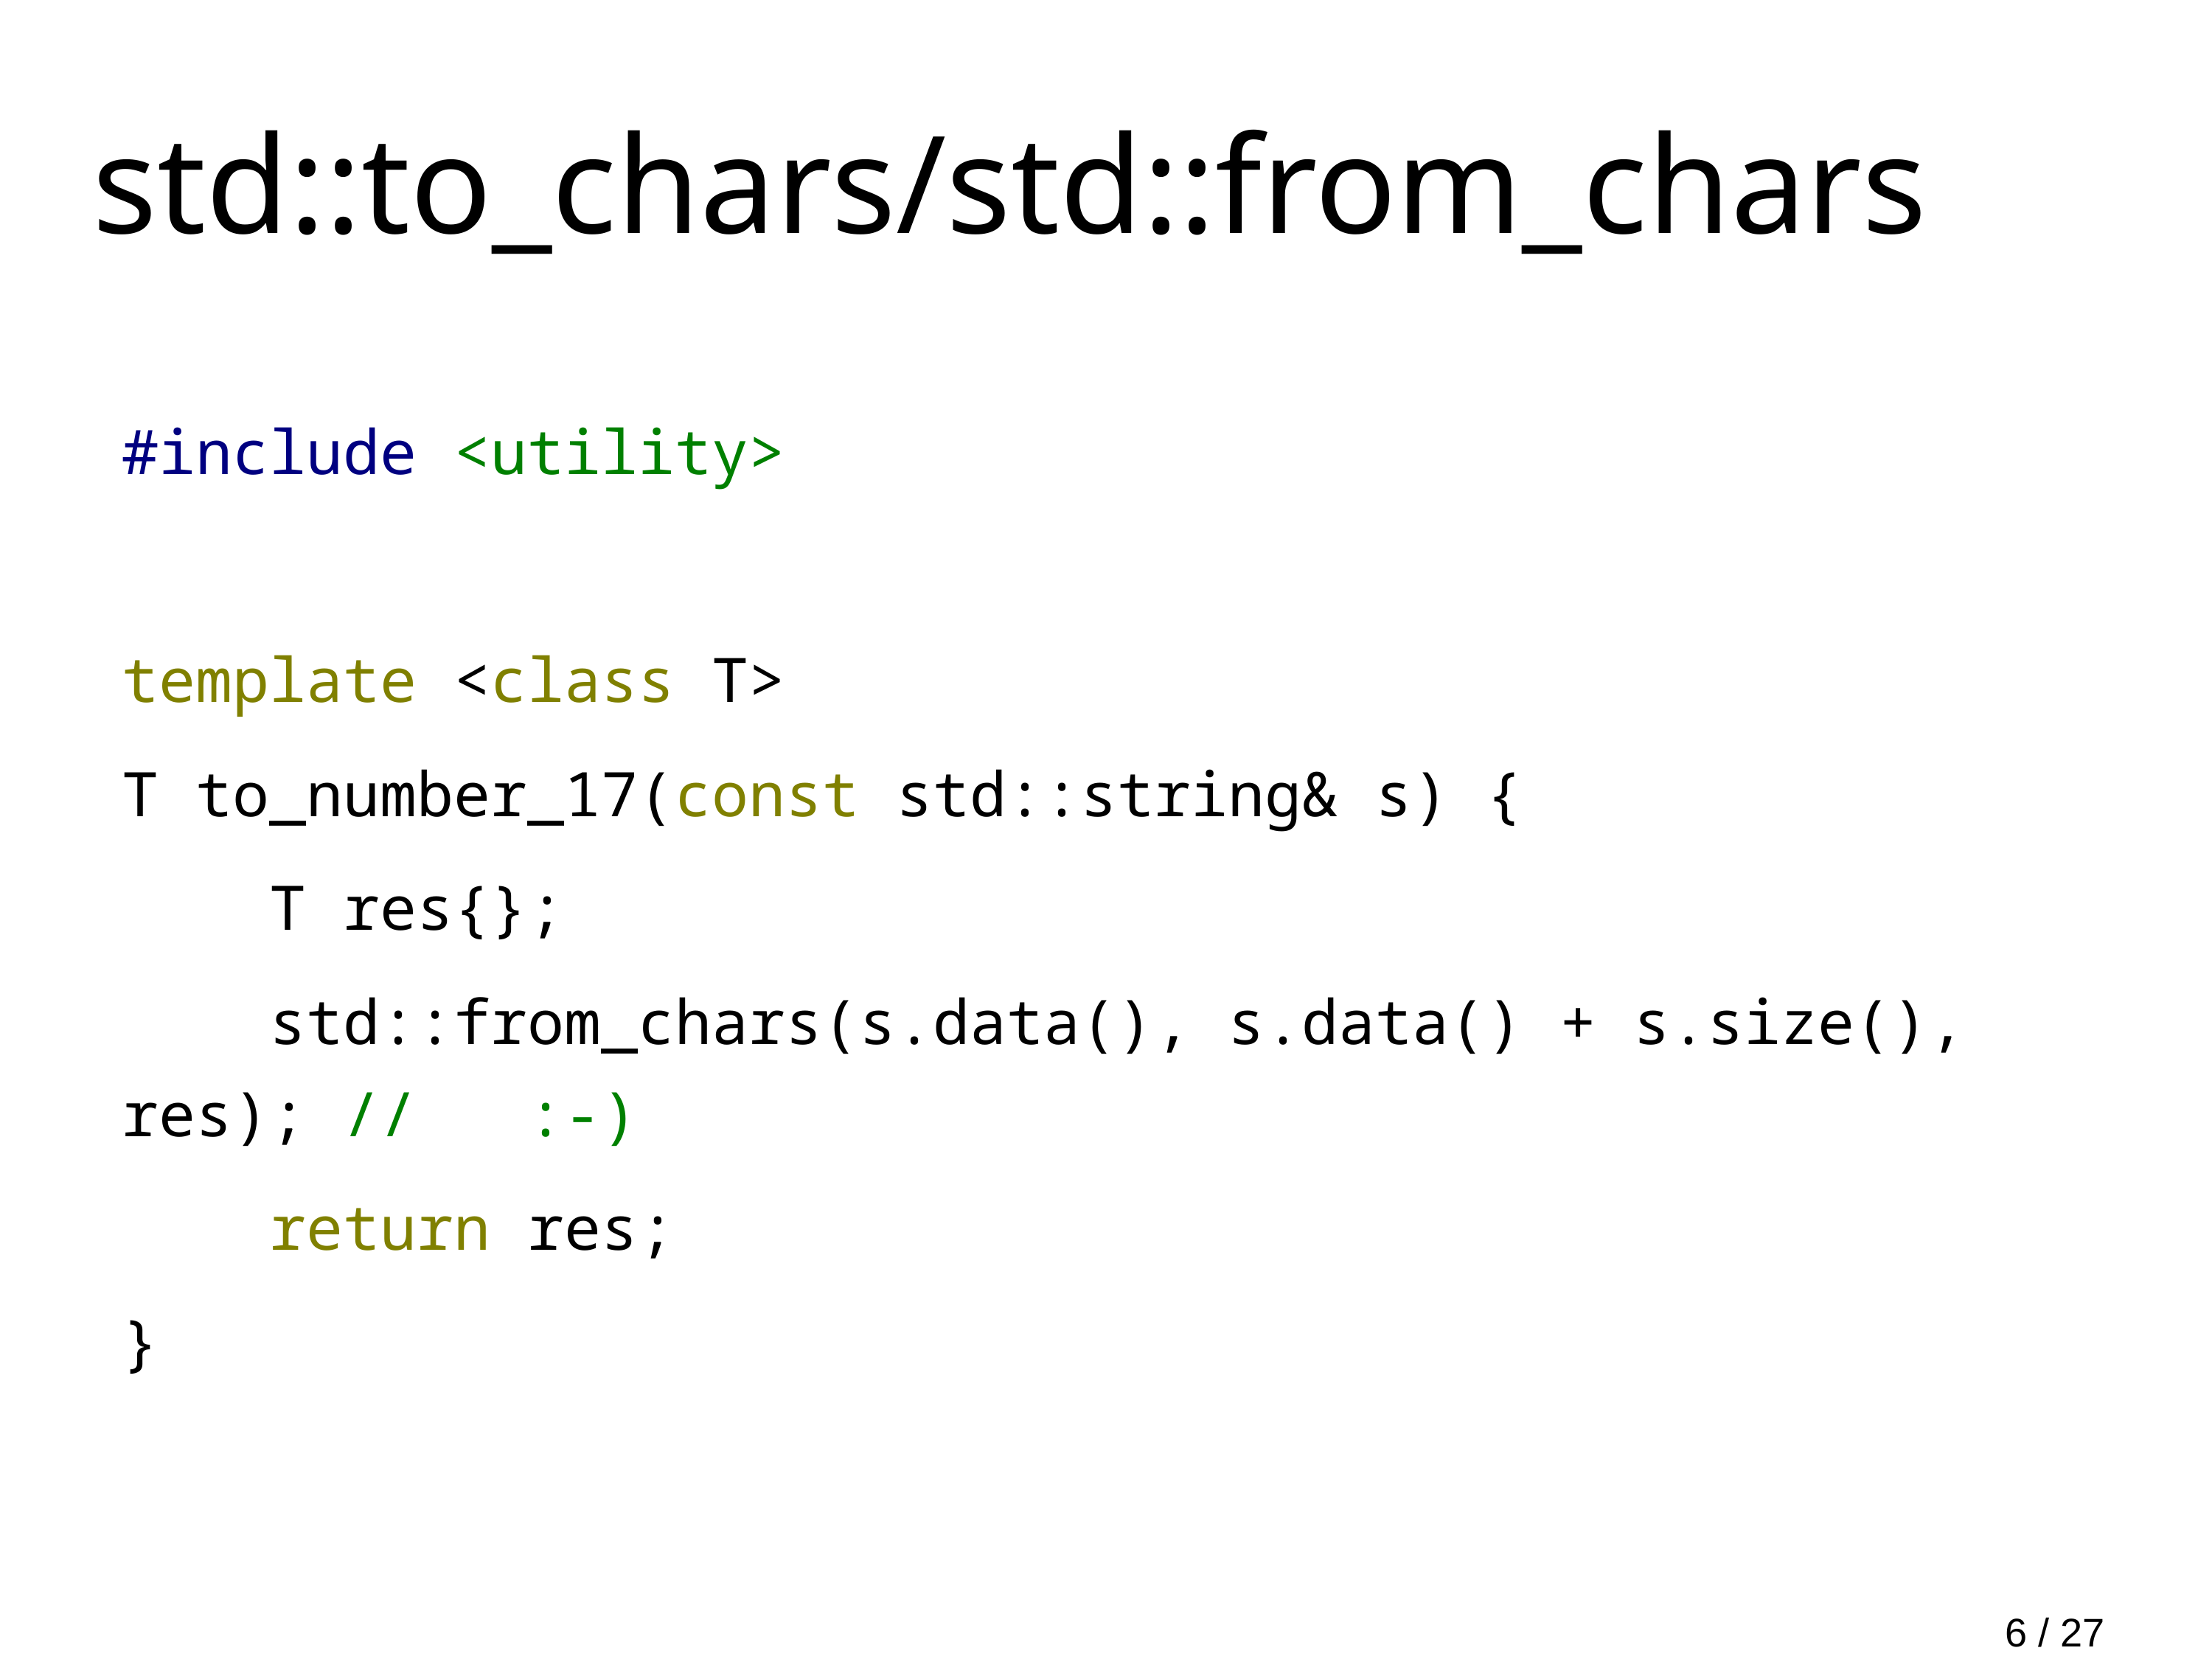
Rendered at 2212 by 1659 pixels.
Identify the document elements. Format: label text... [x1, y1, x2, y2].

list #include <utility> template <class T> T to_number_17(const std::string& s) { T res{}; std::from_chars(s.data(), s.data() + s.size(), res); // :-) return res; } [0, 338, 2212, 1659]
title std::to_chars/std::from_chars [92, 92, 2119, 277]
text_box <number> / 27 [1994, 1605, 2212, 1659]
